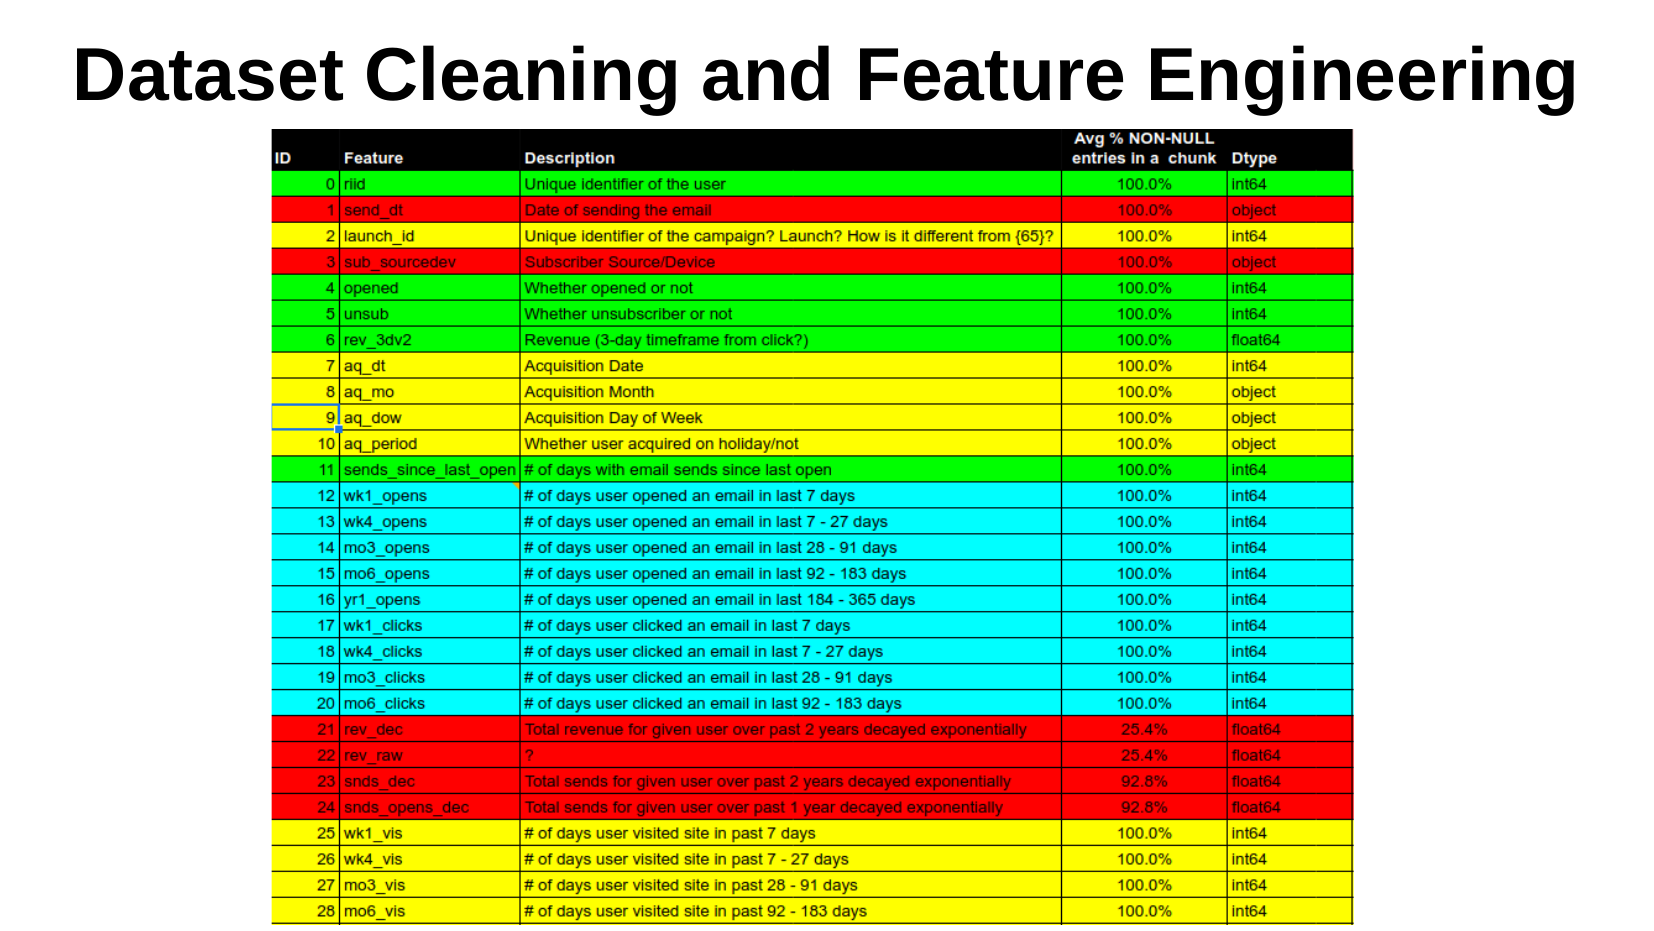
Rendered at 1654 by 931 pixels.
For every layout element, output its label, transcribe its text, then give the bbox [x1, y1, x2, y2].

title Dataset Cleaning and Feature Engineering [0, 0, 1654, 152]
picture [271, 129, 1354, 925]
